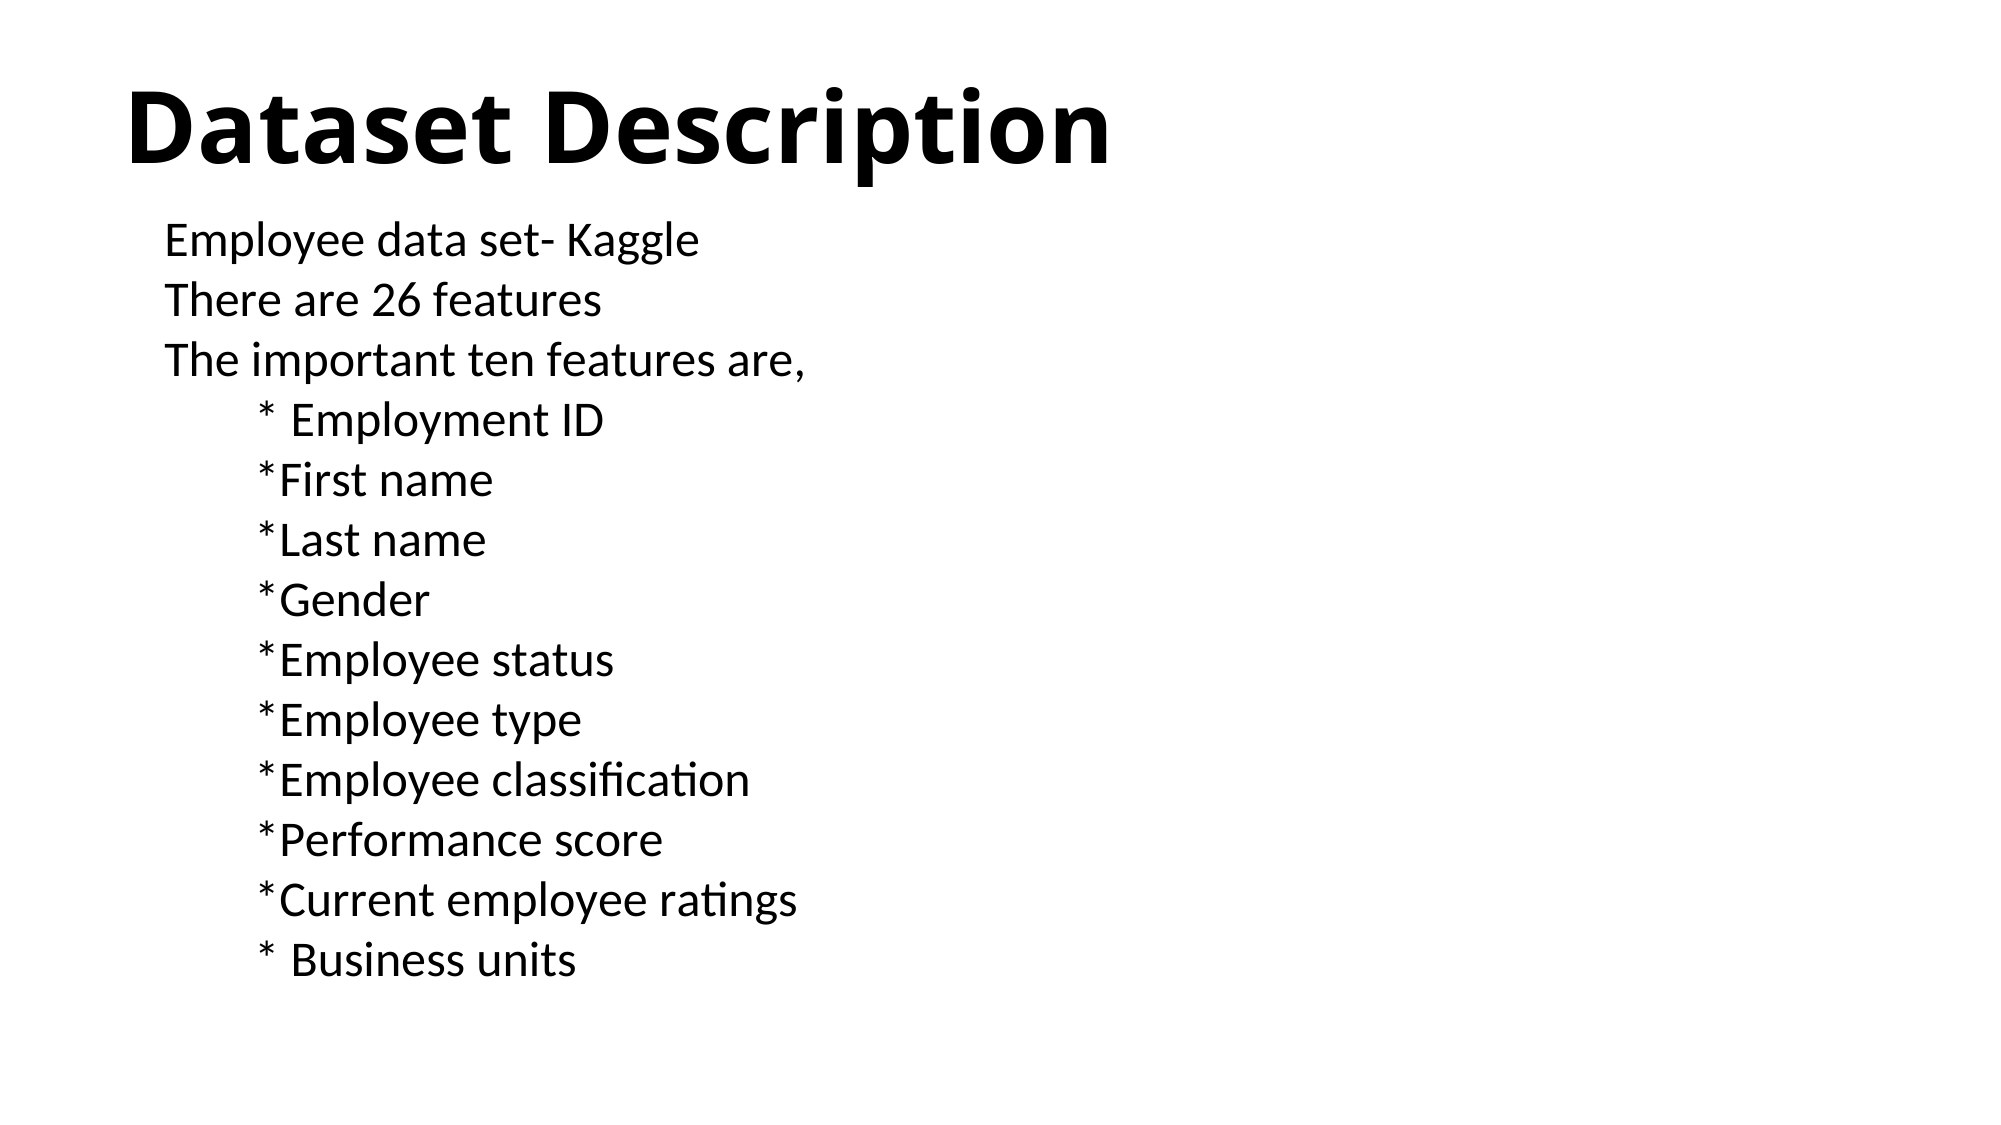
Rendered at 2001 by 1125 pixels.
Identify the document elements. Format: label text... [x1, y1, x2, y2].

text_box Employee data set- Kaggle There are 26 features The important ten features are, * Employment ID *First name *Last name *Gender *Employee status *Employee type *Employee classification *Performance score *Current employee ratings * Business units [149, 198, 1486, 1062]
title Dataset Description [123, 63, 1877, 188]
